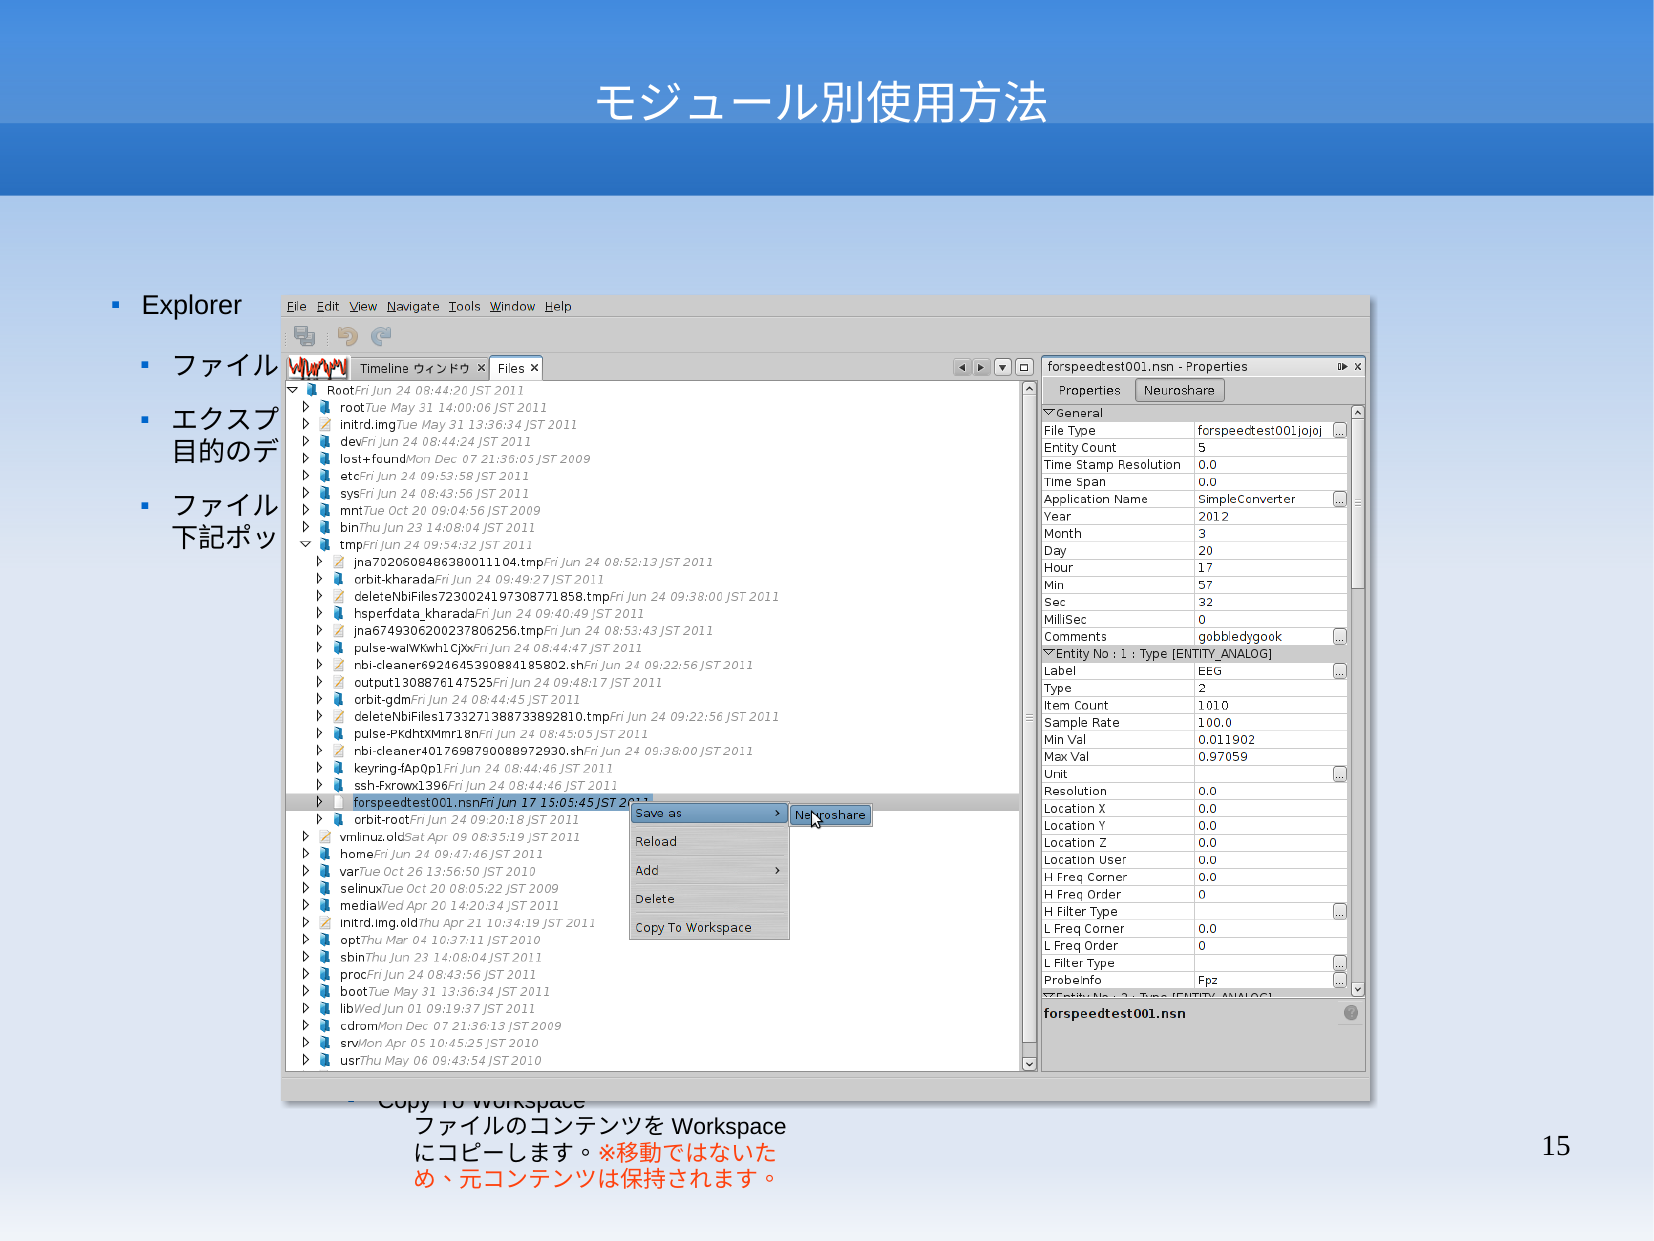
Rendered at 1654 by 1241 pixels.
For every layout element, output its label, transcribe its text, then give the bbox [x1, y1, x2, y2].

title モジュール別使用方法 [76, 0, 1565, 208]
list Explorer ファイルエクスプローラーを提供します。 エクスプローラー上で任意のキーをタイプすると、目的のディレクトリまで遷移します。 ファイルまたはディレクトリを右クリックすると、下記ポップアップメニューが表示されます。 Save as → Neuroshare Neuroshareファイルを上書き保存します。 Reload 選択中のディレクトリ(又は選択中のファイルが含まれているディレクトリ)を更新します。 Add → Files 選択中のディレクトリにファイルを追加します。 Delete ディレクトリまたはファイルを削除します。 Convert To Neuroshare データファイルをNeuroshare形式に変換します。 Copy To Workspace ファイルのコンテンツをWorkspaceにコピーします。※移動ではないため、元コンテンツは保持されます。 [82, 290, 809, 1194]
picture [0, 0, 1654, 1241]
